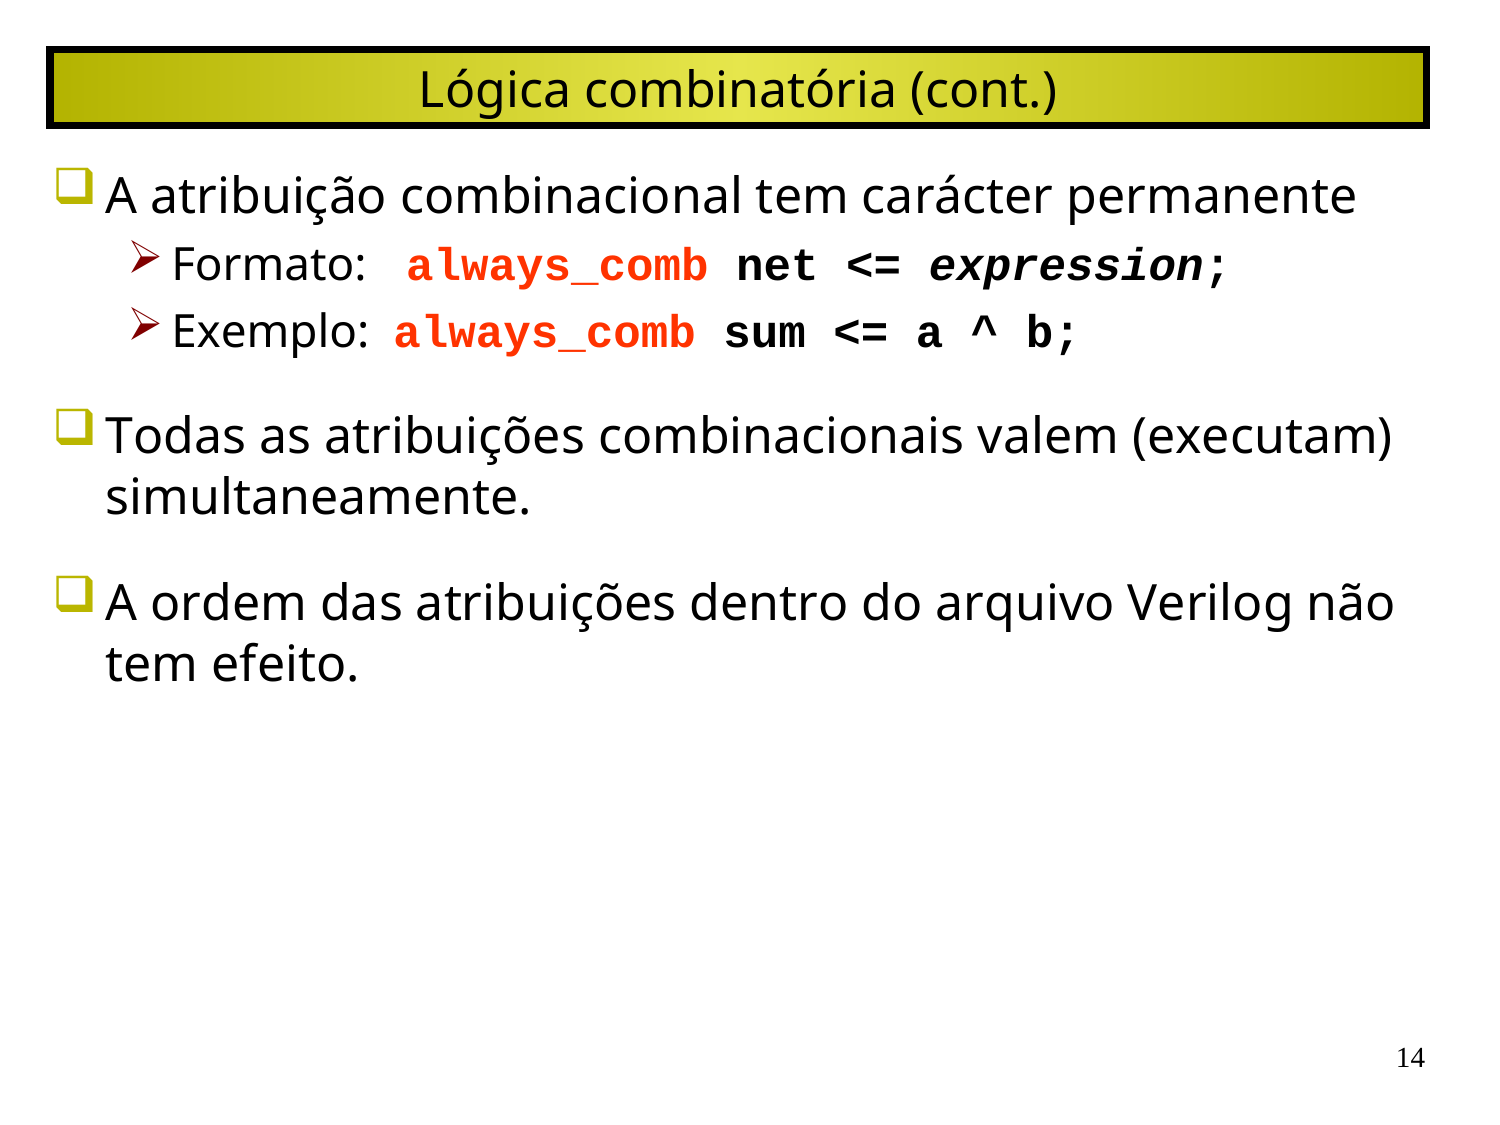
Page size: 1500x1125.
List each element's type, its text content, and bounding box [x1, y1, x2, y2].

title Lógica combinatória (cont.)‏ [49, 49, 1427, 124]
list A atribuição combinacional tem carácter permanente Formato: always_comb net <= expression; Exemplo: always_comb sum <= a ^ b; Todas as atribuições combinacionais valem (executam) simultaneamente. A ordem das atribuições dentro do arquivo Verilog não tem efeito. [37, 124, 1500, 1035]
